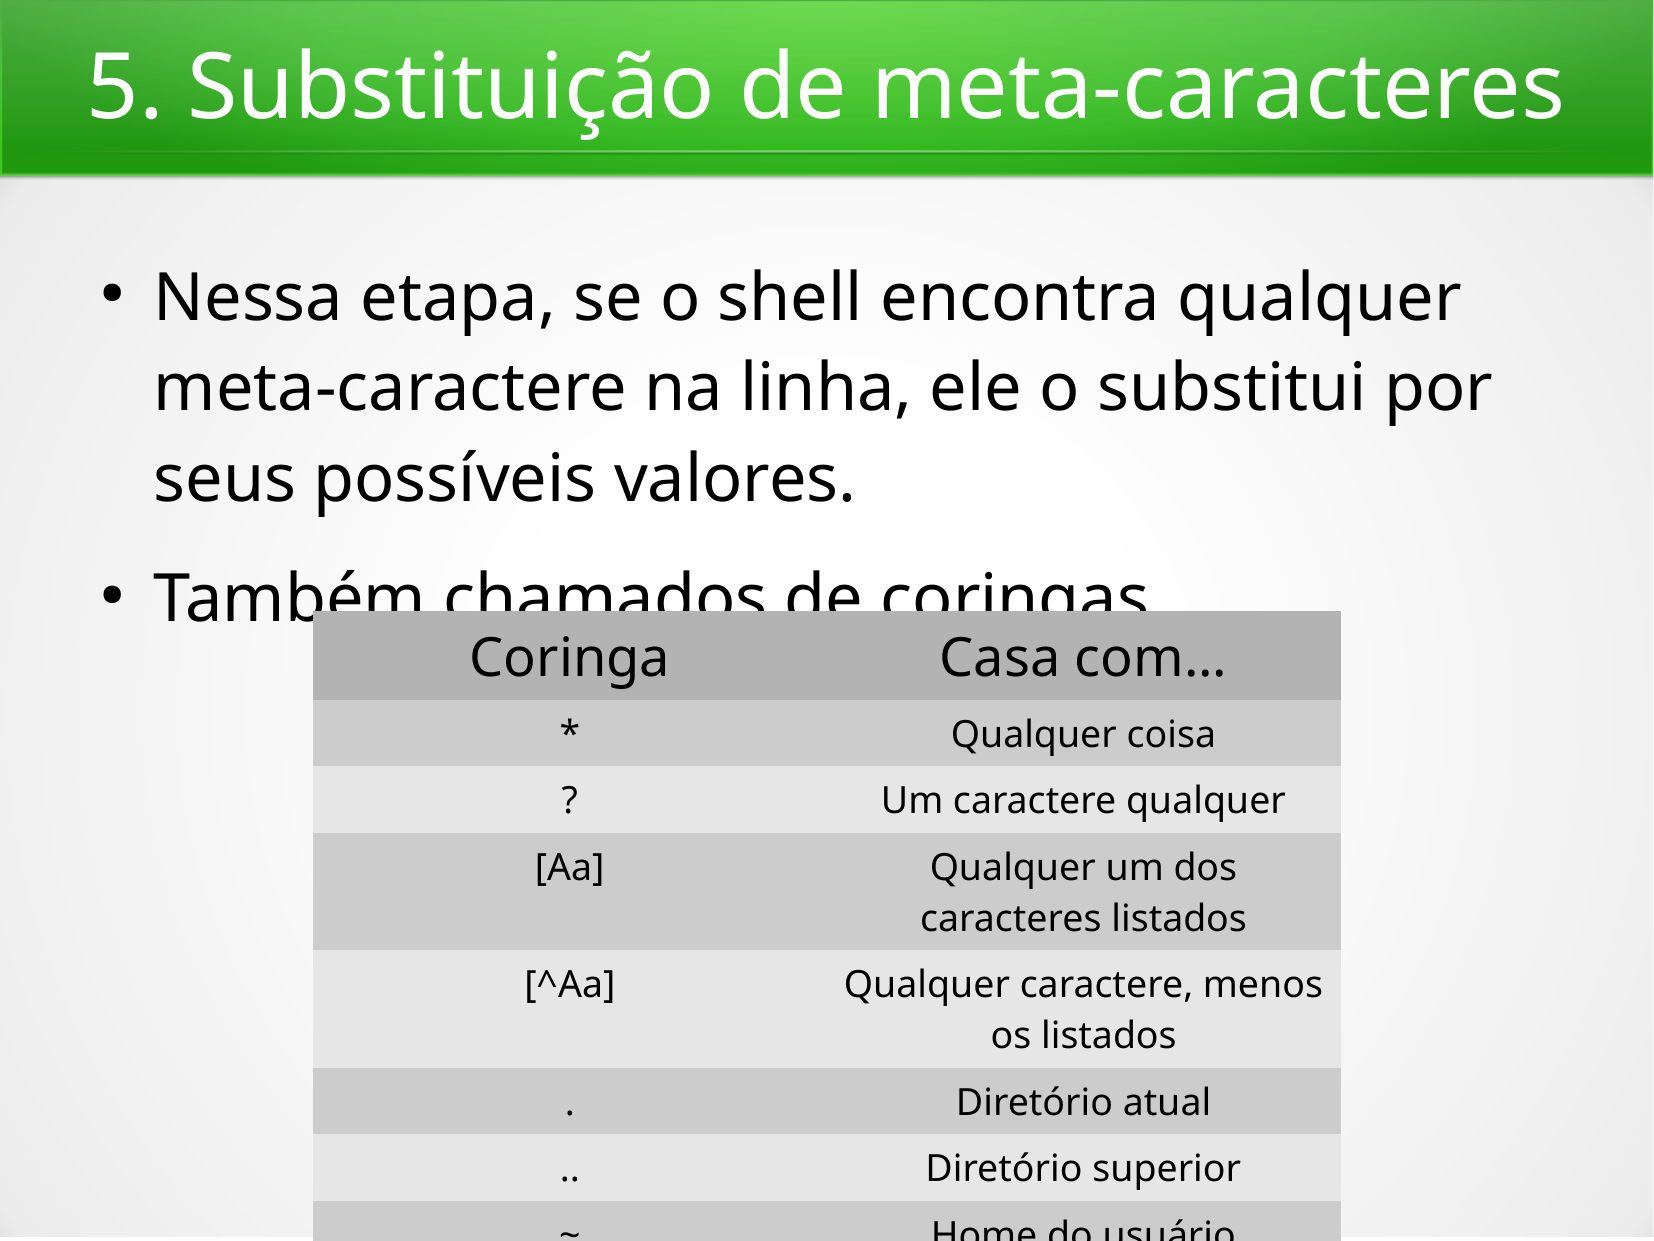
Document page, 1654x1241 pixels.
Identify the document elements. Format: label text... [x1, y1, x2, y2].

table_cell [^Aa] [313, 950, 827, 1068]
title 5. Substituição de meta-caracteres [82, 11, 1571, 154]
table_cell ~ [313, 1201, 827, 1241]
table_cell * [313, 700, 827, 766]
table_cell Qualquer coisa [827, 700, 1341, 766]
table_cell . [313, 1068, 827, 1134]
table_header Casa com... [827, 611, 1341, 700]
picture [0, 0, 1654, 1237]
table_header Coringa [313, 611, 827, 700]
table_cell Qualquer caractere, menos os listados [827, 950, 1341, 1068]
table_cell Um caractere qualquer [827, 766, 1341, 833]
table_cell [Aa] [313, 833, 827, 950]
table_cell ? [313, 766, 827, 833]
list Nessa etapa, se o shell encontra qualquer meta-caractere na linha, ele o substitui por seus possíveis valores. Também chamados de coringas [82, 248, 1571, 969]
table_cell Qualquer um dos caracteres listados [827, 833, 1341, 950]
table_cell .. [313, 1134, 827, 1201]
table_cell Home do usuário [827, 1201, 1341, 1241]
table_cell Diretório superior [827, 1134, 1341, 1201]
table_cell Diretório atual [827, 1068, 1341, 1134]
